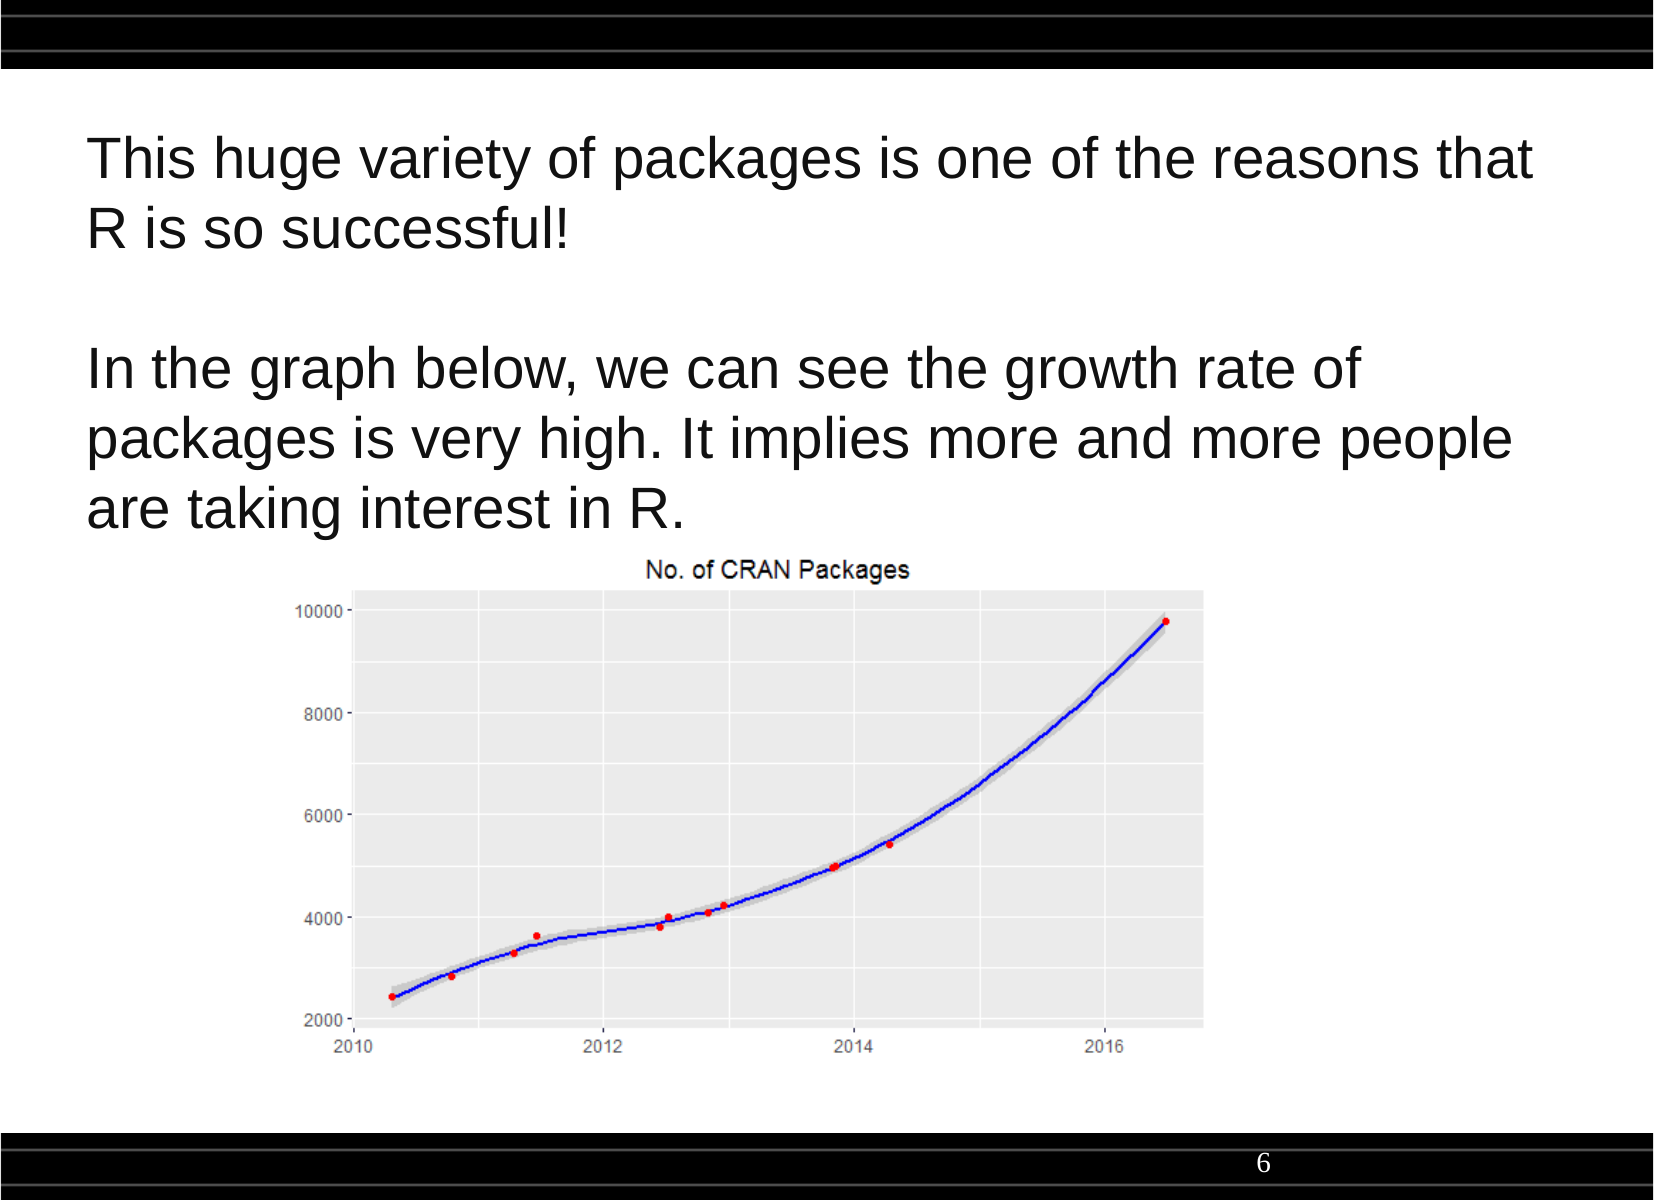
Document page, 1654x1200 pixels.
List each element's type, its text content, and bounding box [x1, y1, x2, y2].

title This huge variety of packages is one of the reasons that R is so successful! In the graph below, we can see the growth rate of packages is very high. It implies more and more people are taking interest in R. [86, 0, 1575, 1144]
picture [284, 547, 1215, 1063]
